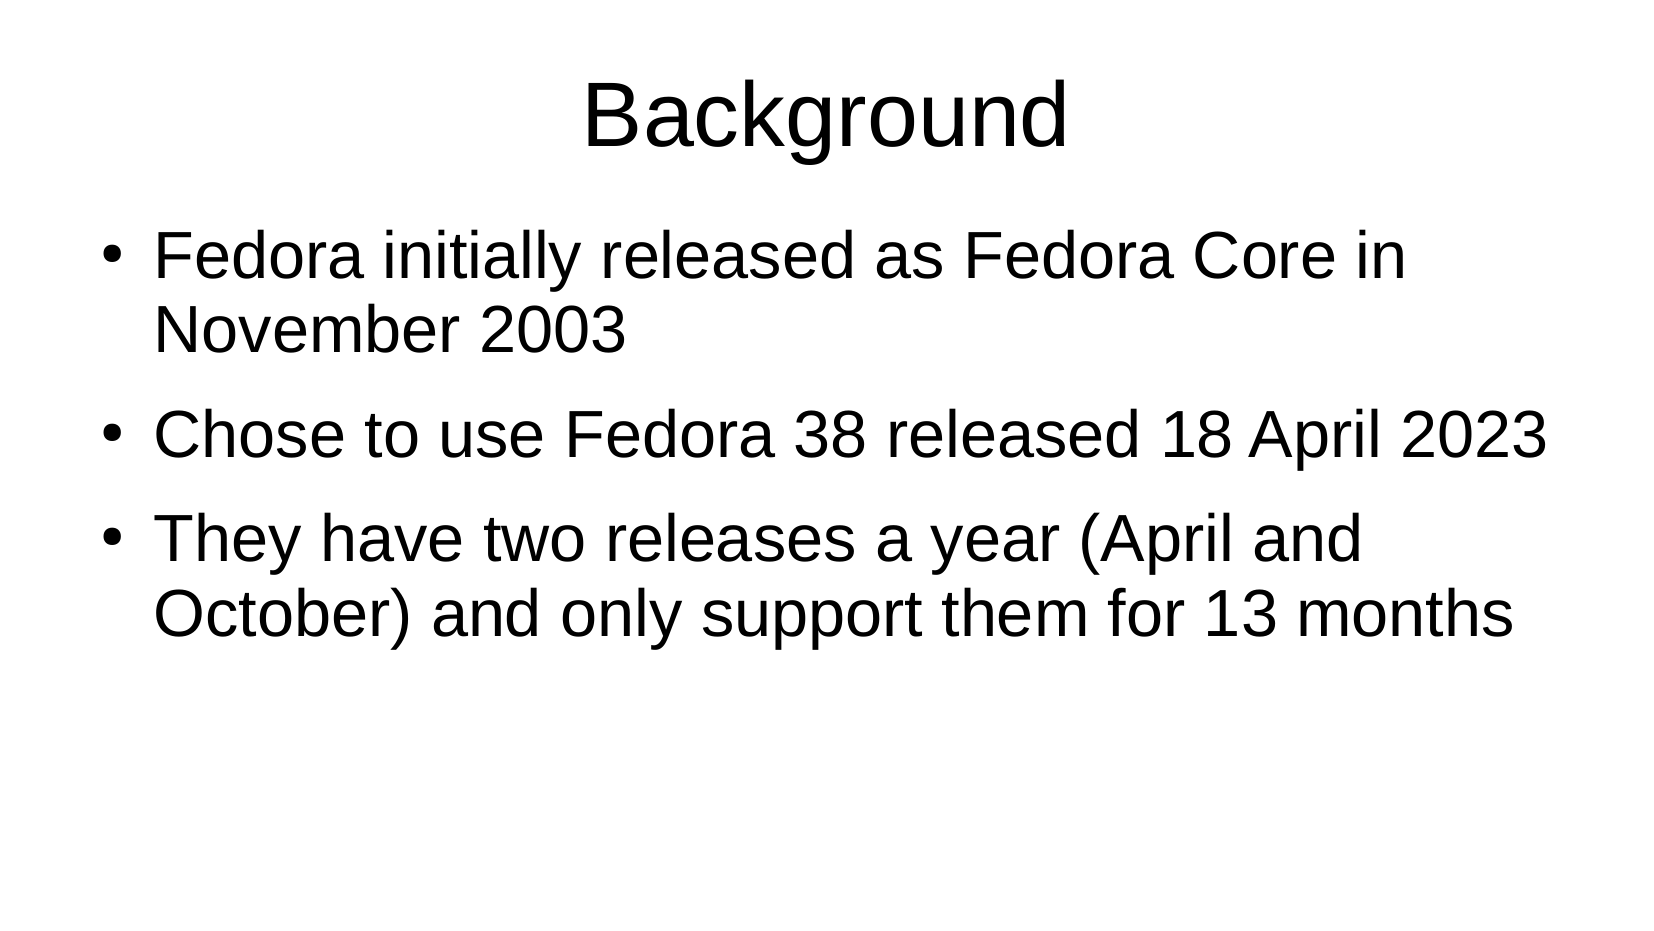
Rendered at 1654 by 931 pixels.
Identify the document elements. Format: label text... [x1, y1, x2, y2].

title Background [82, 37, 1571, 193]
list Fedora initially released as Fedora Core in November 2003 Chose to use Fedora 38 released 18 April 2023 They have two releases a year (April and October) and only support them for 13 months [82, 217, 1571, 758]
